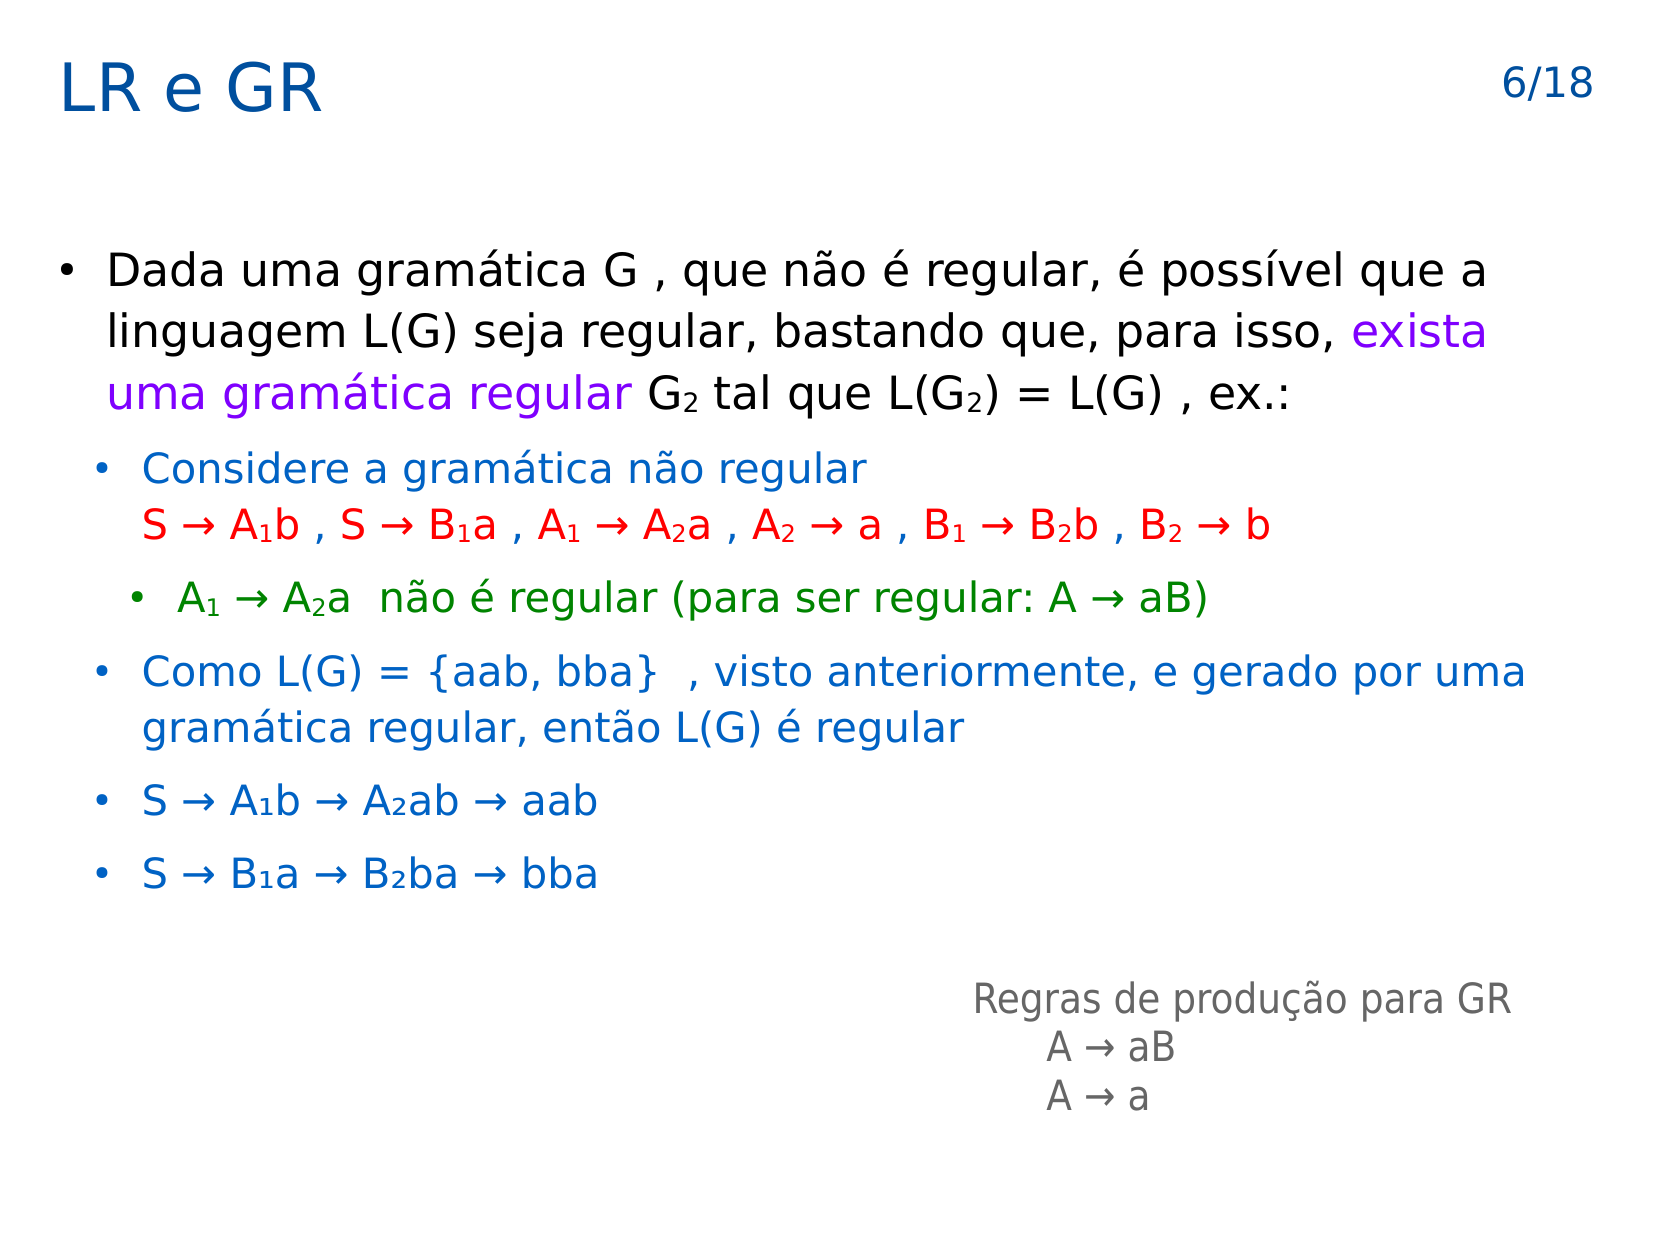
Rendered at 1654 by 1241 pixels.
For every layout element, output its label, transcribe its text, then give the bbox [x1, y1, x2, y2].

list Dada uma gramática G , que não é regular, é possível que a linguagem L(G) seja regular, bastando que, para isso, exista uma gramática regular G2 tal que L(G2) = L(G) , ex.: Considere a gramática não regular S → A1b , S → B1a , A1 → A2a , A2 → a , B1 → B2b , B2 → b A1 → A2a não é regular (para ser regular: A → aB) Como L(G) = {aab, bba} , visto anteriormente, e gerado por uma gramática regular, então L(G) é regular S → A₁b → A₂ab → aab S → B₁a → B₂ba → bba [59, 236, 1595, 1211]
text_box Regras de produção para GR A → aB A → a [957, 966, 1654, 1241]
title LR e GR [59, 29, 1625, 148]
